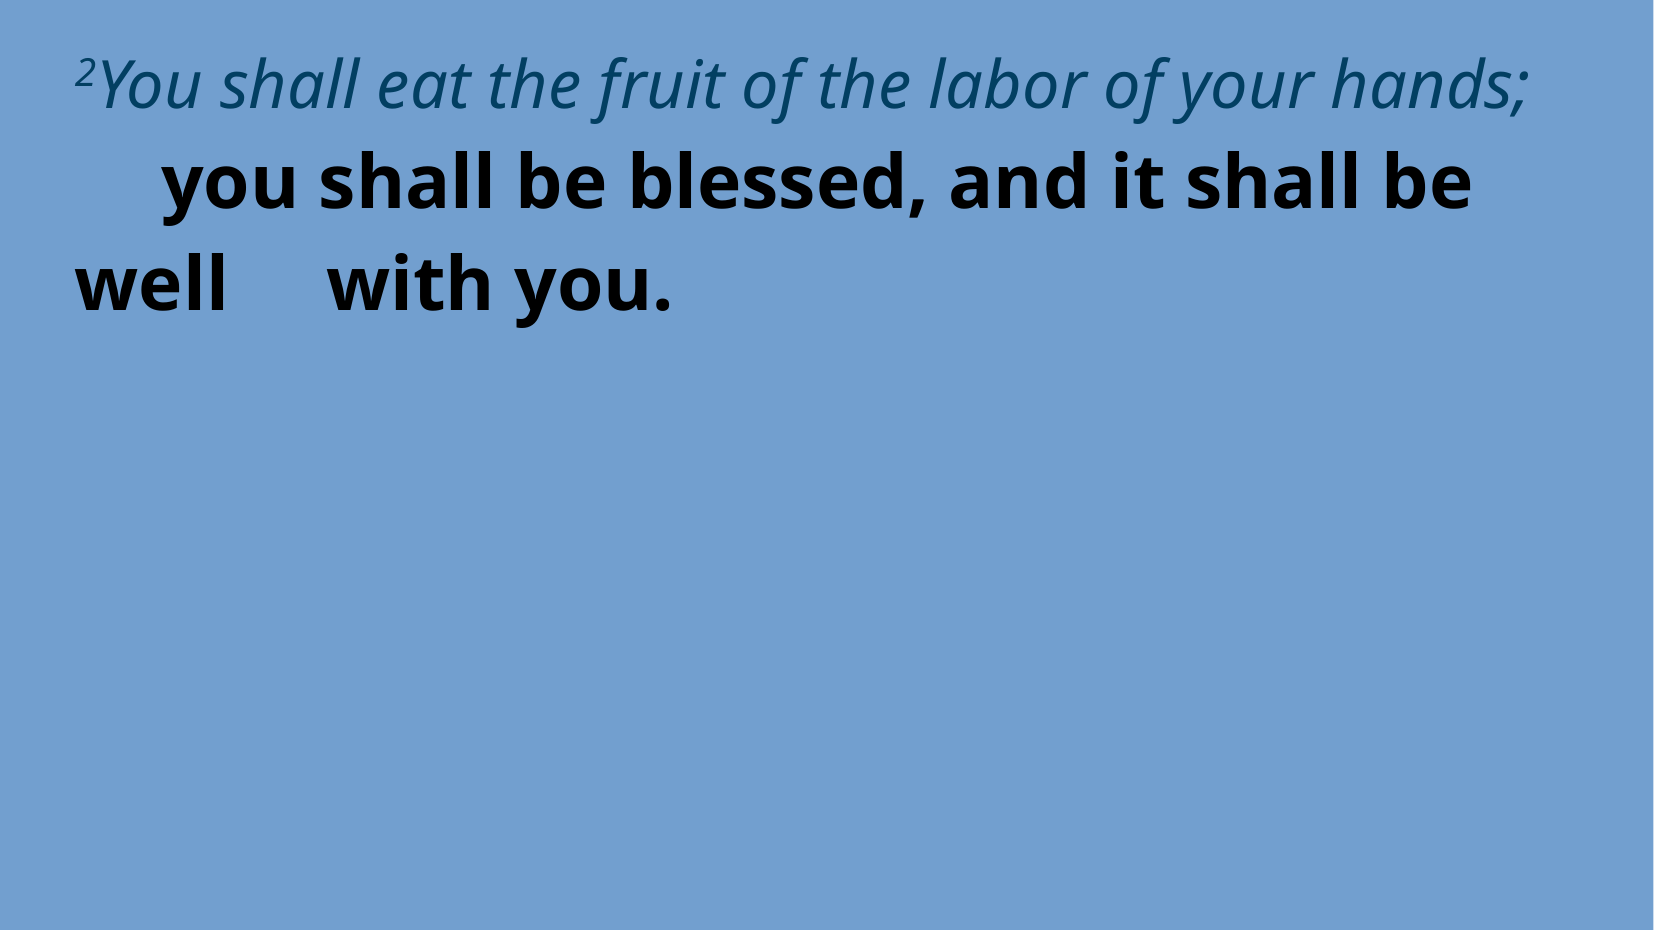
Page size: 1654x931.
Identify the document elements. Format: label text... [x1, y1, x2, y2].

text_box 2You shall eat the fruit of the labor of your hands; you shall be blessed, and it shall be well with you. [60, 30, 1591, 334]
